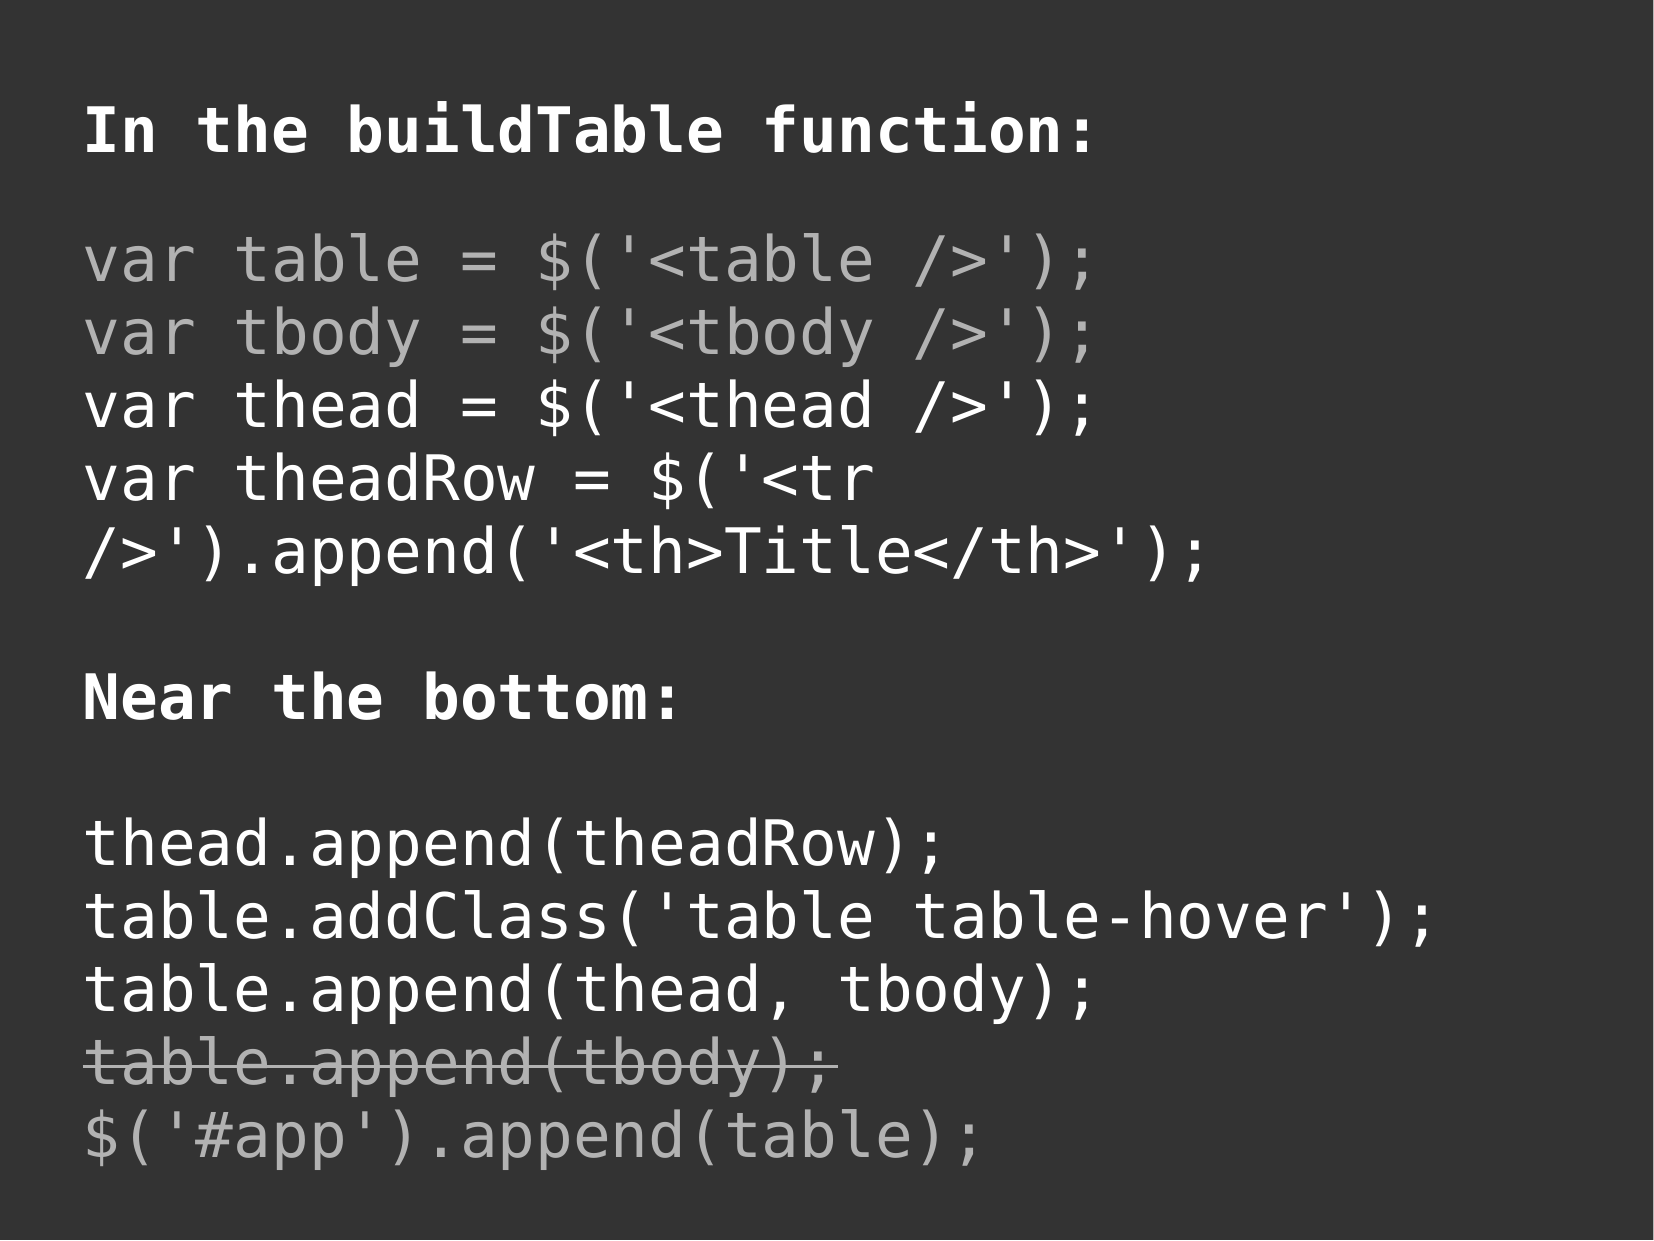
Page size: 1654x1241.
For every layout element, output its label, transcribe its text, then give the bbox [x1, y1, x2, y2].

list In the buildTable function: var table = $('<table />'); var tbody = $('<tbody />'); var thead = $('<thead />'); var theadRow = $('<tr />').append('<th>Title</th>'); Near the bottom: thead.append(theadRow); table.addClass('table table-hover'); table.append(thead, tbody); table.append(tbody); $('#app').append(table); [82, 94, 1607, 1182]
